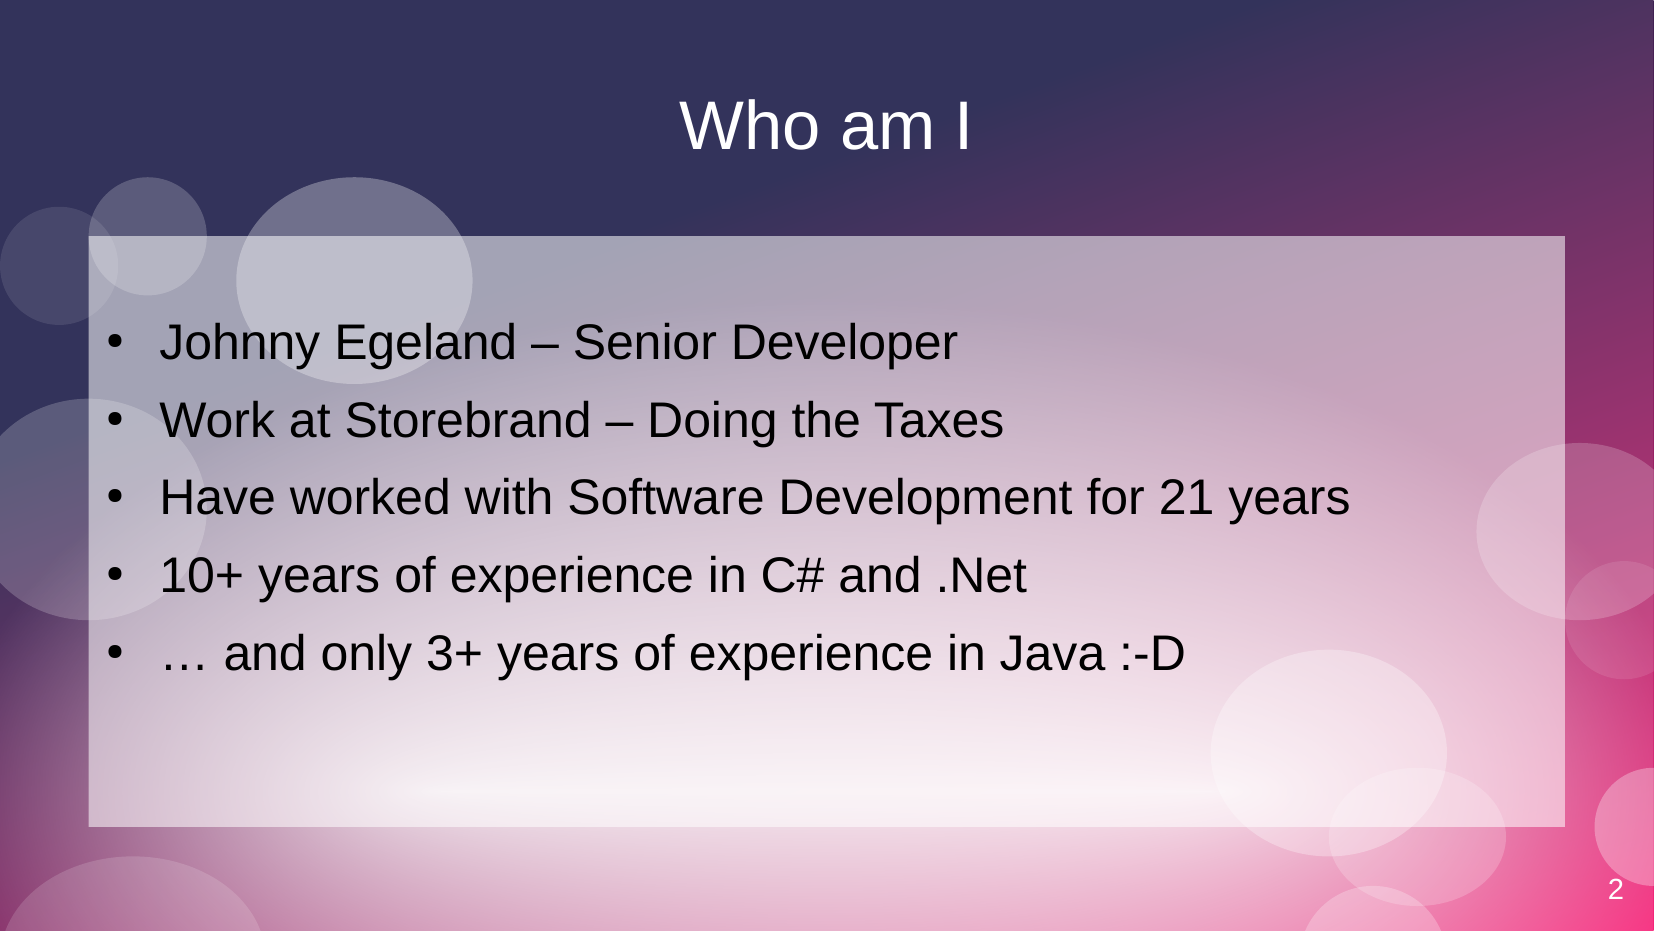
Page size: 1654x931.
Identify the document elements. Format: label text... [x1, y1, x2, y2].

list Johnny Egeland – Senior Developer Work at Storebrand – Doing the Taxes Have worked with Software Development for 21 years 10+ years of experience in C# and .Net … and only 3+ years of experience in Java :-D [88, 236, 1565, 827]
title Who am I [88, 44, 1565, 207]
